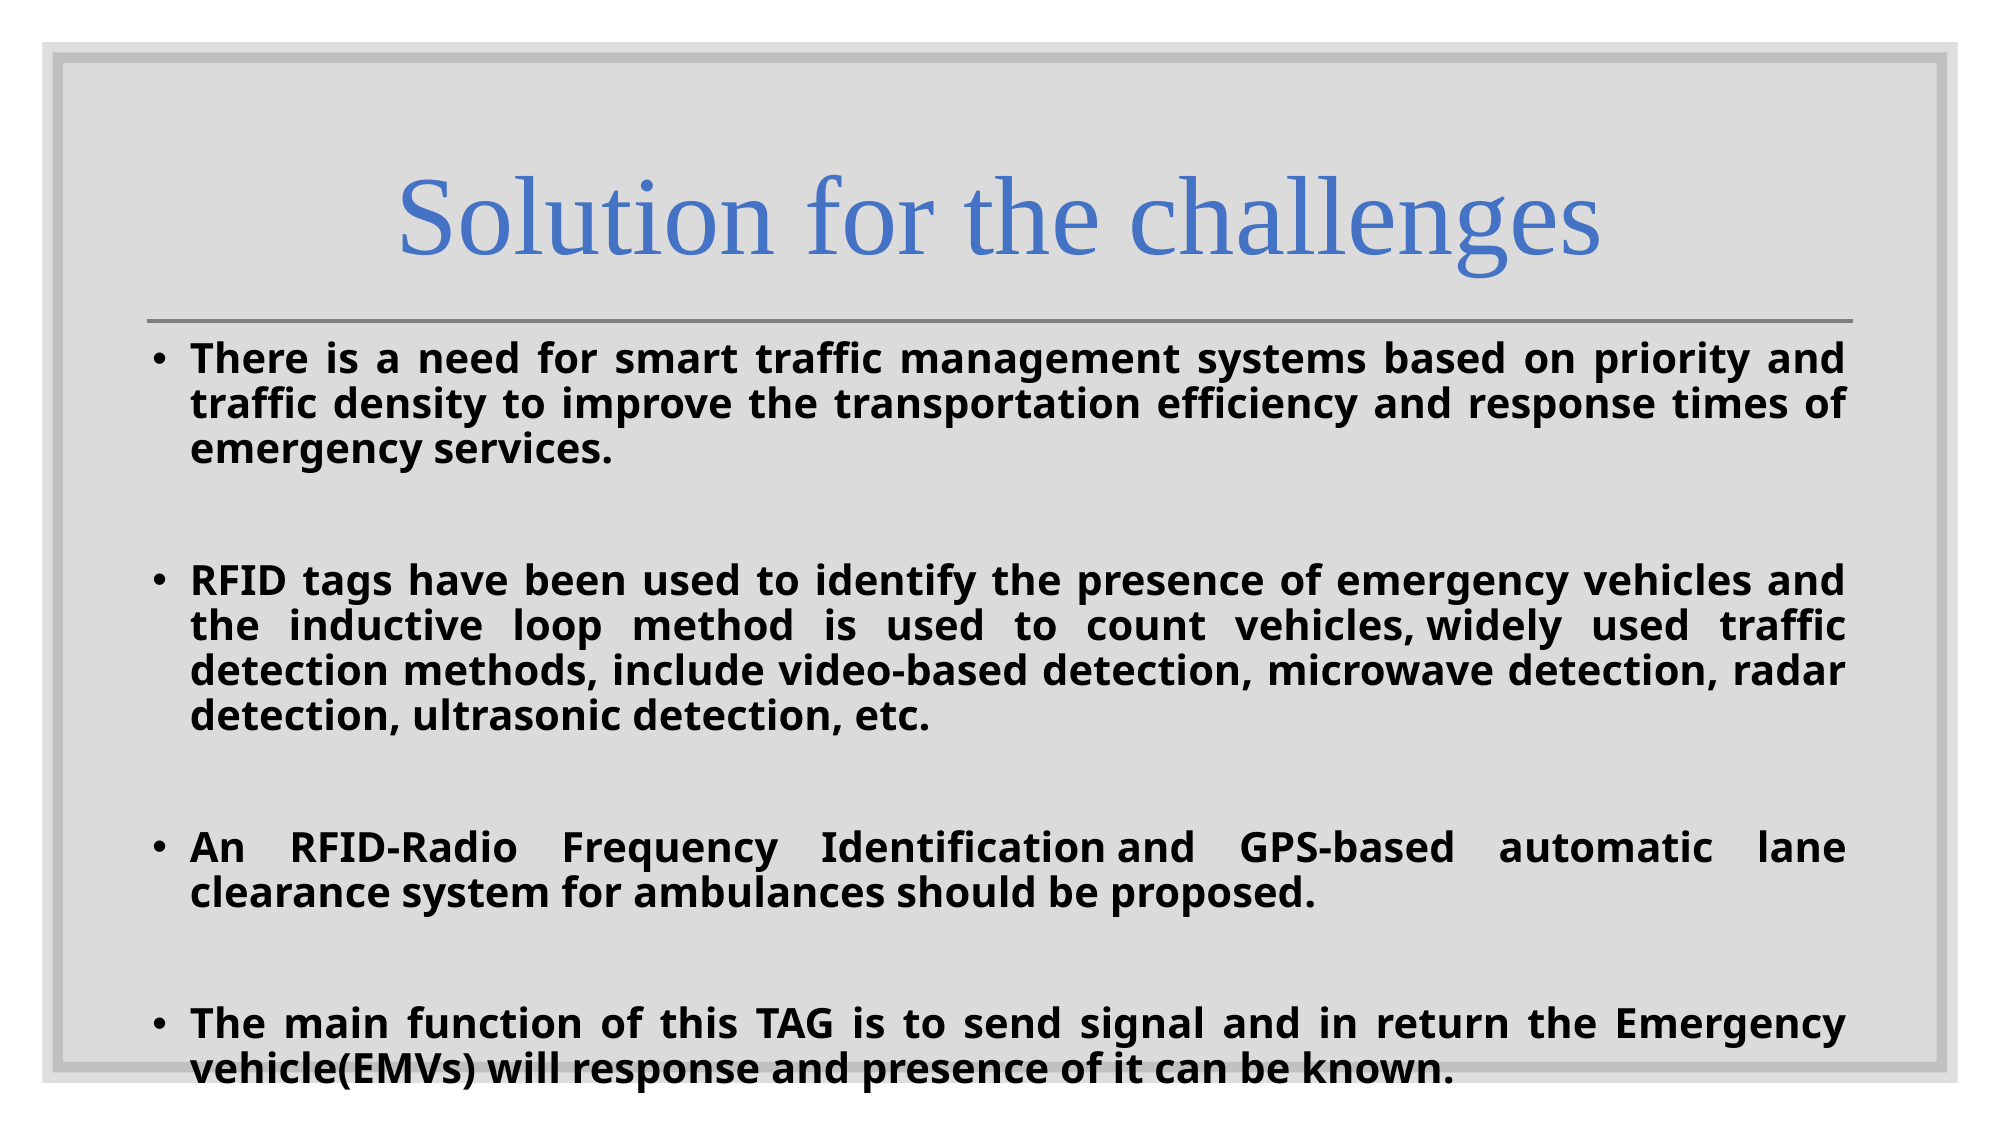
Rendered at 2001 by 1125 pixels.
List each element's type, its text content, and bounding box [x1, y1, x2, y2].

text_box [52, 52, 1948, 1073]
list There is a need for smart traffic management systems based on priority and traffic density to improve the transportation efficiency and response times of emergency services. RFID tags have been used to identify the presence of emergency vehicles and the inductive loop method is used to count vehicles, widely used traffic detection methods, include video-based detection, microwave detection, radar detection, ultrasonic detection, etc. An RFID-Radio Frequency Identification and GPS-based automatic lane clearance system for ambulances should be proposed. The main function of this TAG is to send signal and in return the Emergency vehicle(EMVs) will response and presence of it can be known. [137, 330, 1863, 1116]
title Solution for the challenges [137, 140, 1863, 297]
